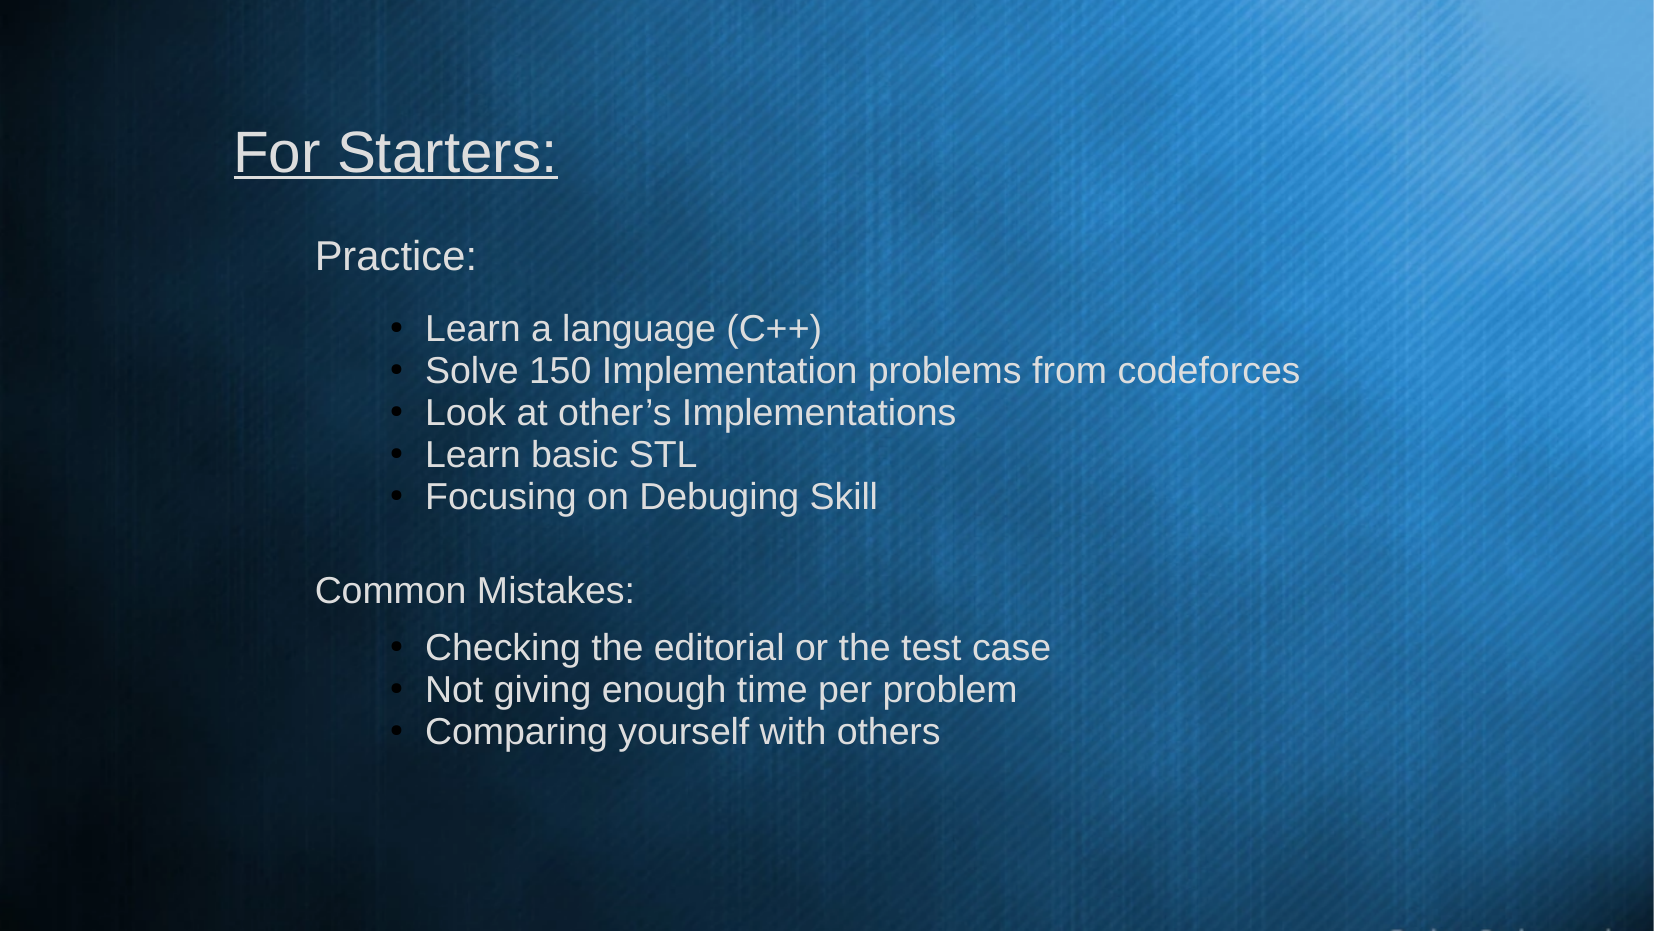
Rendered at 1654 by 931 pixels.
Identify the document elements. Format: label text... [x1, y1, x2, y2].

picture [0, 0, 1654, 931]
text_box Common Mistakes: [300, 562, 1013, 620]
text_box Practice: [300, 225, 713, 287]
text_box For Starters: [218, 112, 573, 193]
text_box Learn a language (C++) Solve 150 Implementation problems from codeforces Look at other’s Implementations Learn basic STL Focusing on Debuging Skill [375, 300, 1426, 526]
text_box Checking the editorial or the test case Not giving enough time per problem Comparing yourself with others [375, 619, 1463, 761]
